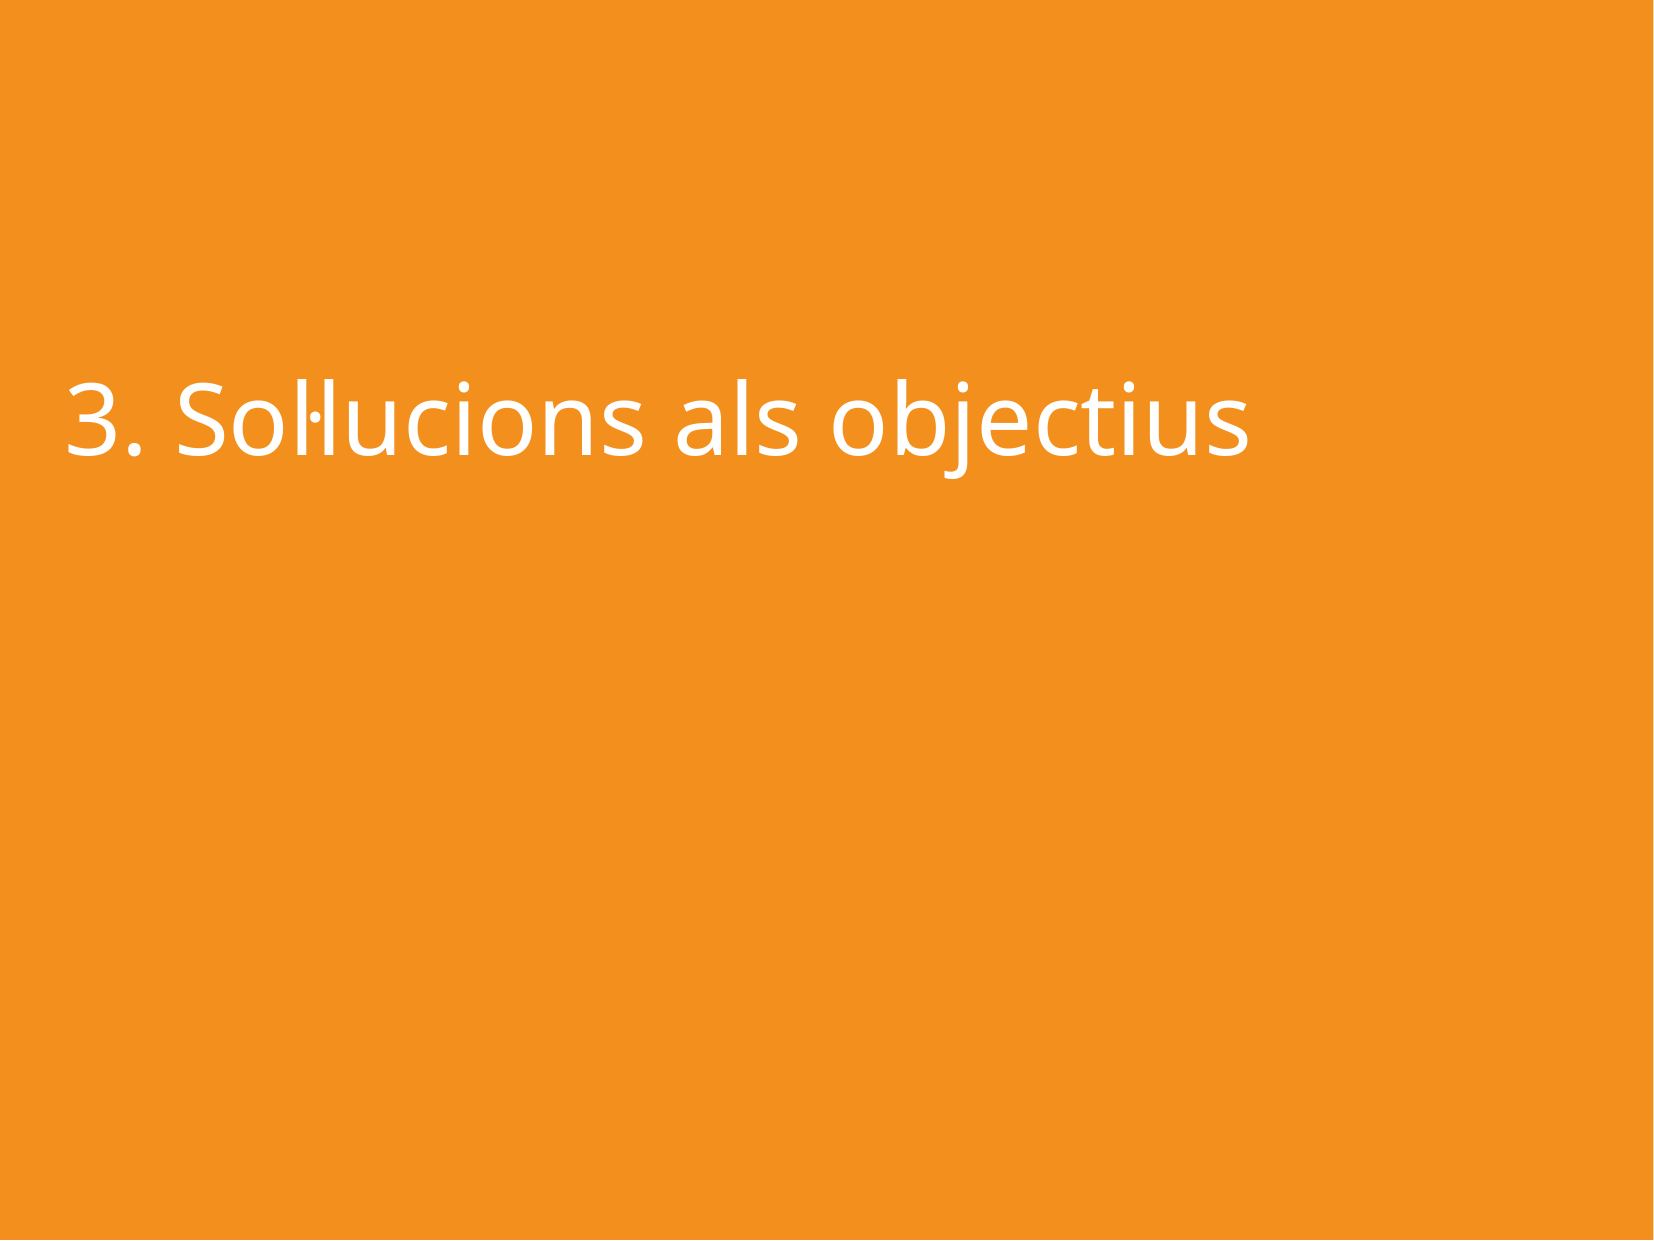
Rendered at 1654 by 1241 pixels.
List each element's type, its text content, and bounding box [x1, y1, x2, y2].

title 3. Sol·lucions als objectius [64, 355, 1561, 596]
